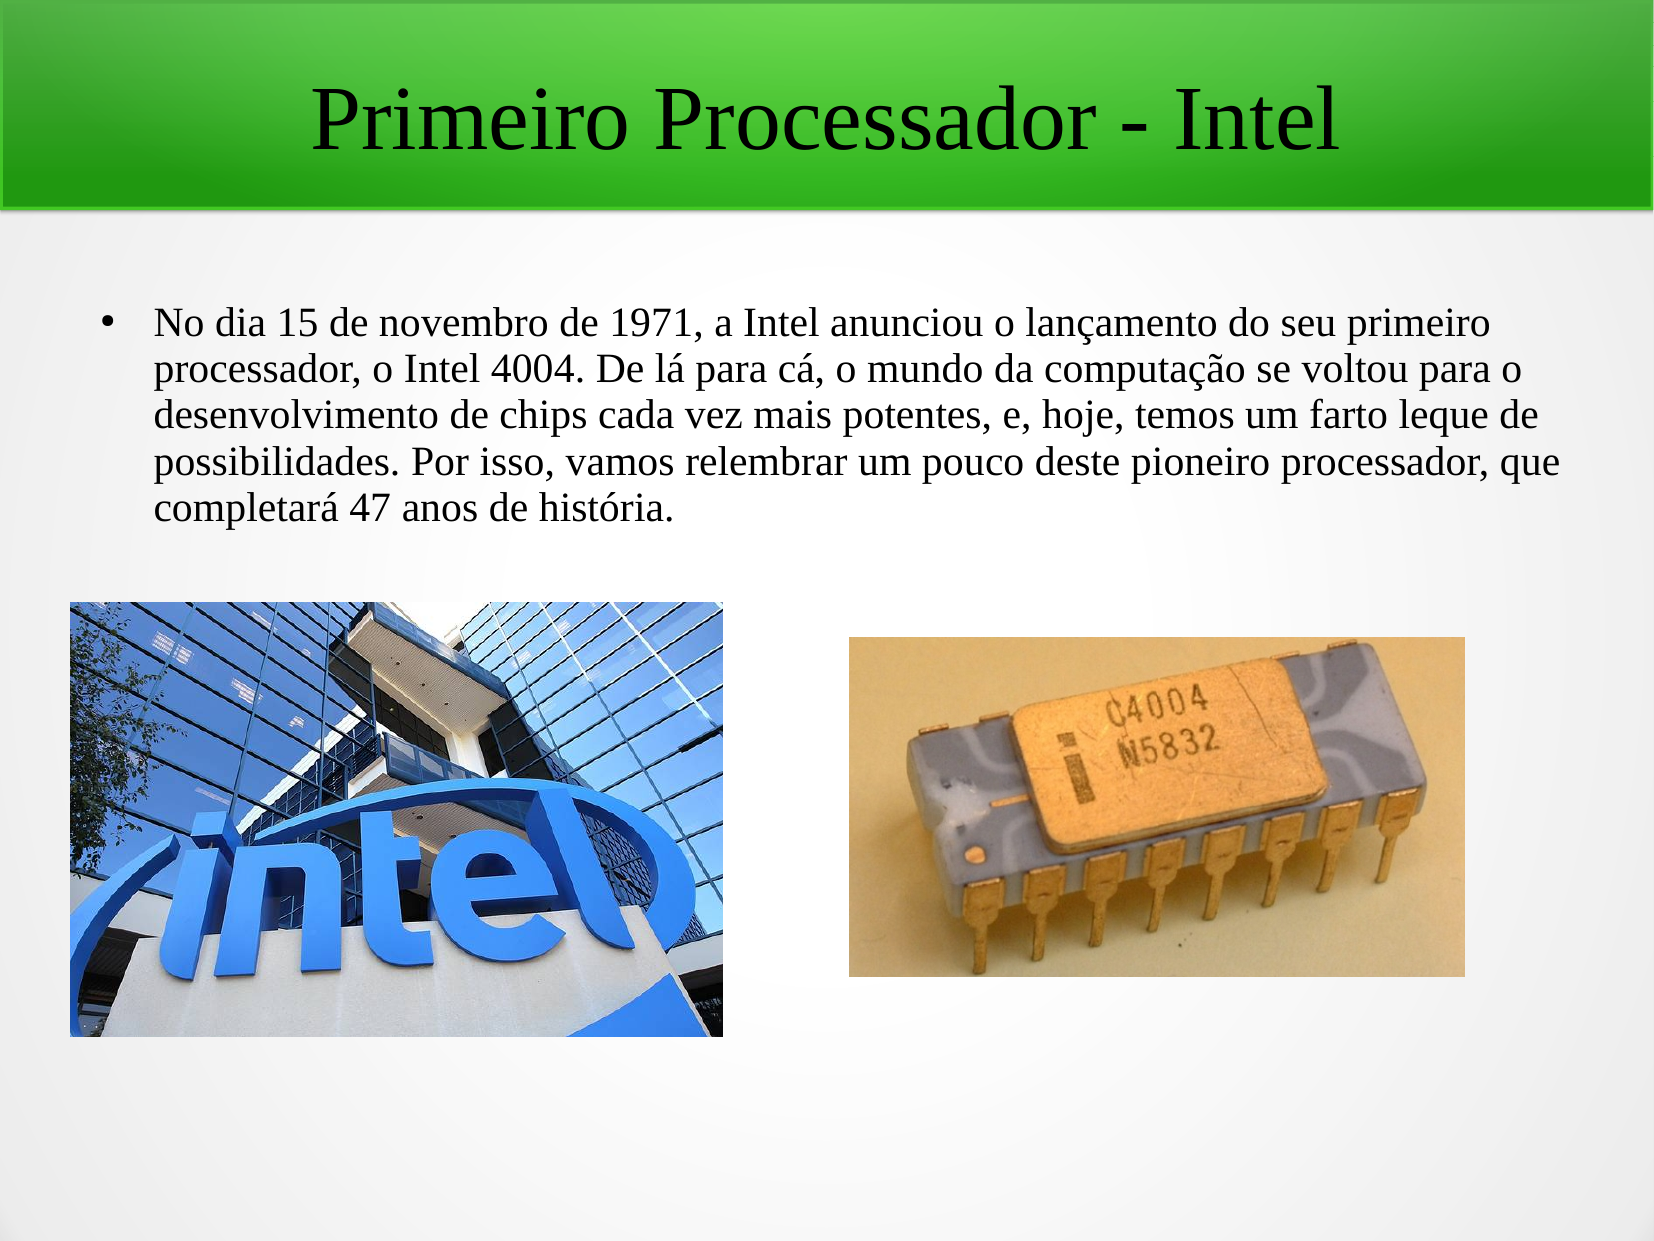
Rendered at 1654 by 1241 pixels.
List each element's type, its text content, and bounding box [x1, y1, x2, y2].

list No dia 15 de novembro de 1971, a Intel anunciou o lançamento do seu primeiro processador, o Intel 4004. De lá para cá, o mundo da computação se voltou para o desenvolvimento de chips cada vez mais potentes, e, hoje, temos um farto leque de possibilidades. Por isso, vamos relembrar um pouco deste pioneiro processador, que completará 47 anos de história. [82, 299, 1571, 1019]
title Primeiro Processador - Intel [82, 47, 1571, 189]
picture [70, 602, 723, 1037]
picture [849, 637, 1465, 977]
